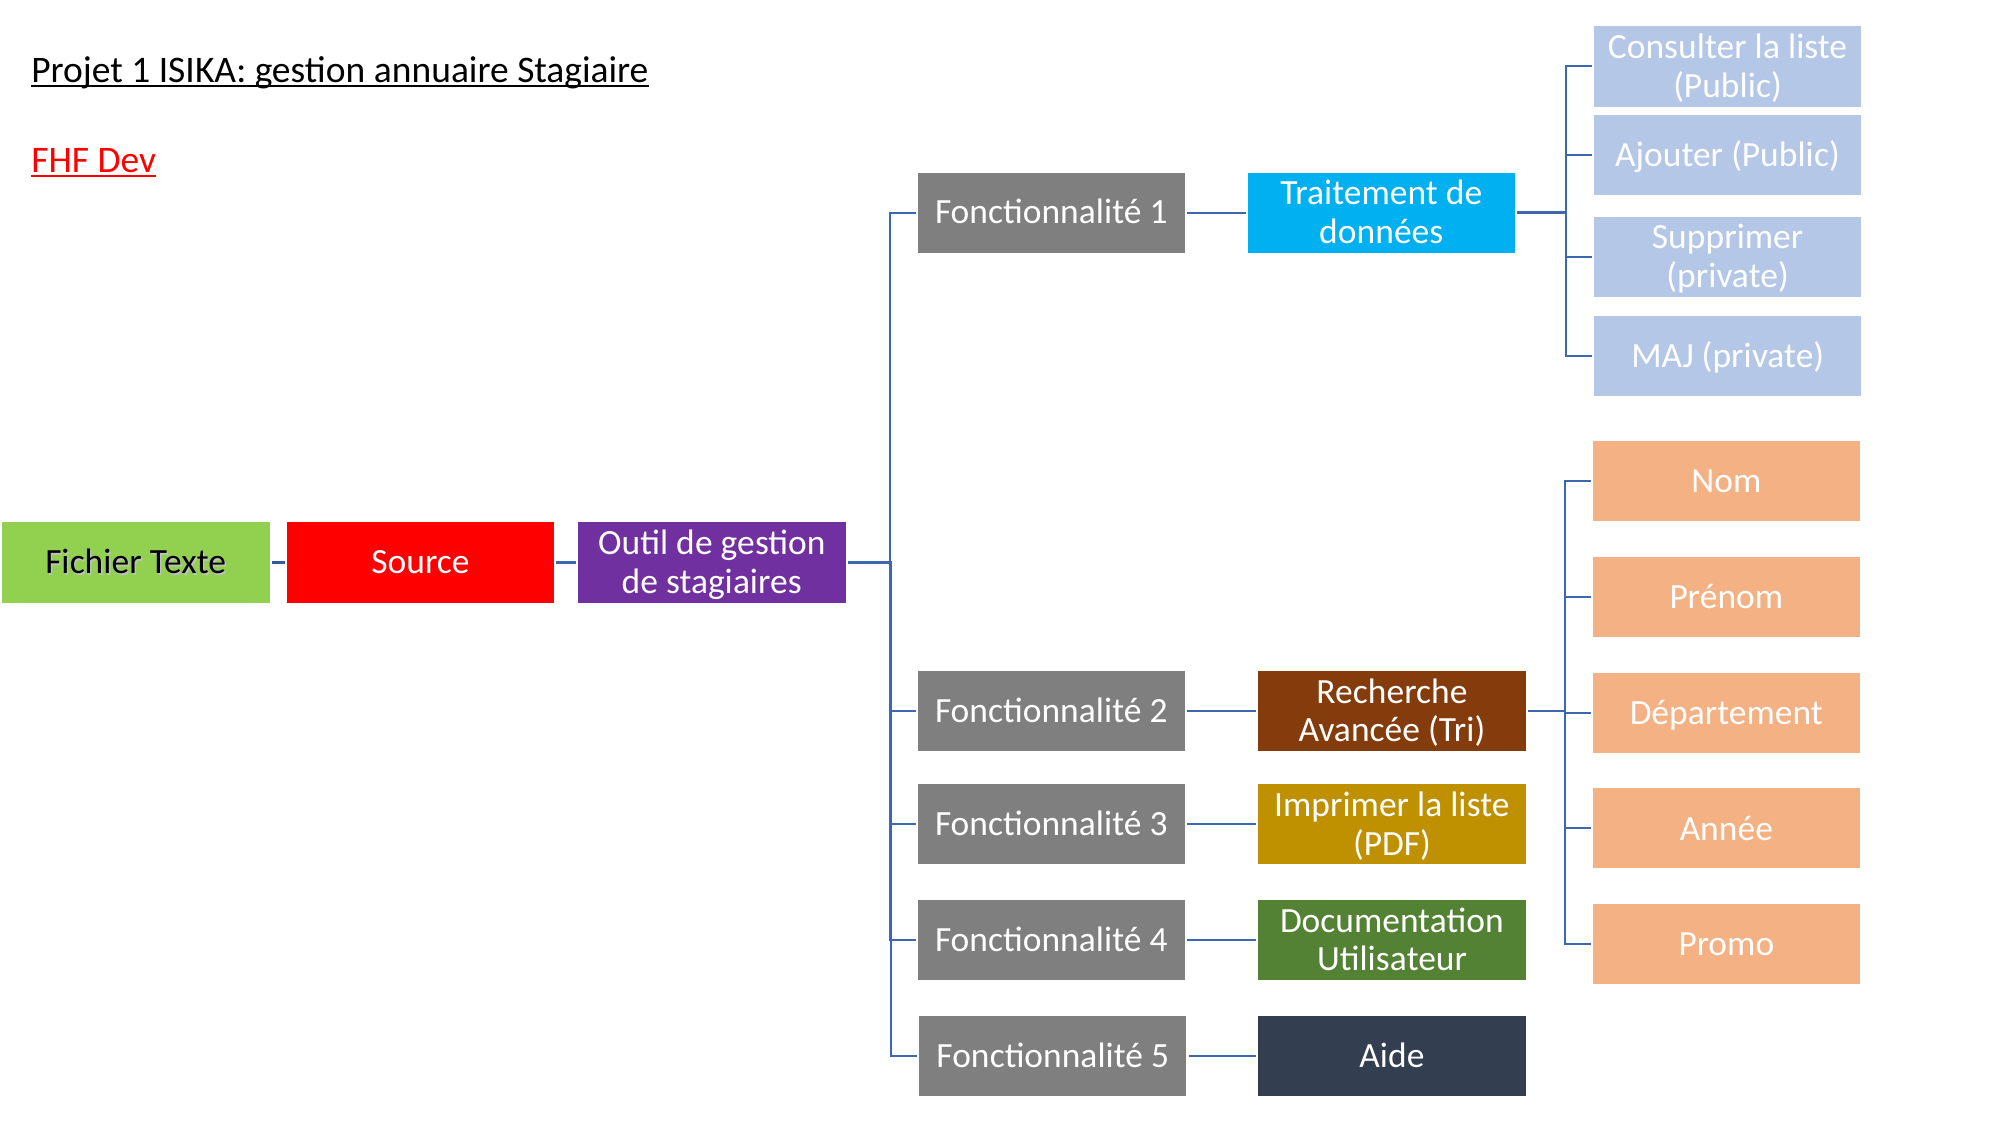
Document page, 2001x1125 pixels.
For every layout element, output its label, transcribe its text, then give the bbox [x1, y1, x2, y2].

text_box Fonctionnalité 5 [918, 1014, 1188, 1097]
text_box Fonctionnalité 4 [916, 898, 1187, 982]
text_box MAJ (private) [1593, 314, 1863, 397]
text_box Traitement de données [1246, 171, 1516, 254]
text_box Supprimer (private) [1593, 215, 1863, 298]
text_box Recherche Avancée (Tri) [1257, 670, 1527, 753]
text_box Imprimer la liste (PDF) [1257, 783, 1527, 866]
text_box Aide [1257, 1014, 1527, 1097]
text_box Consulter la liste (Public) [1593, 25, 1863, 108]
text_box Fichier Texte [1, 521, 271, 604]
text_box Nom [1591, 440, 1862, 523]
text_box Ajouter (Public) [1593, 113, 1863, 196]
text_box Fonctionnalité 3 [916, 783, 1187, 866]
text_box Département [1591, 671, 1862, 754]
text_box Fonctionnalité 1 [916, 171, 1187, 254]
text_box Année [1591, 787, 1862, 870]
text_box Outil de gestion de stagiaires [577, 521, 847, 604]
text_box Source [286, 521, 556, 604]
text_box Fonctionnalité 2 [916, 670, 1187, 753]
text_box Promo [1591, 903, 1862, 986]
text_box Projet 1 ISIKA: gestion annuaire Stagiaire FHF Dev [16, 37, 671, 189]
text_box Prénom [1591, 555, 1862, 639]
text_box Documentation Utilisateur [1257, 899, 1527, 982]
